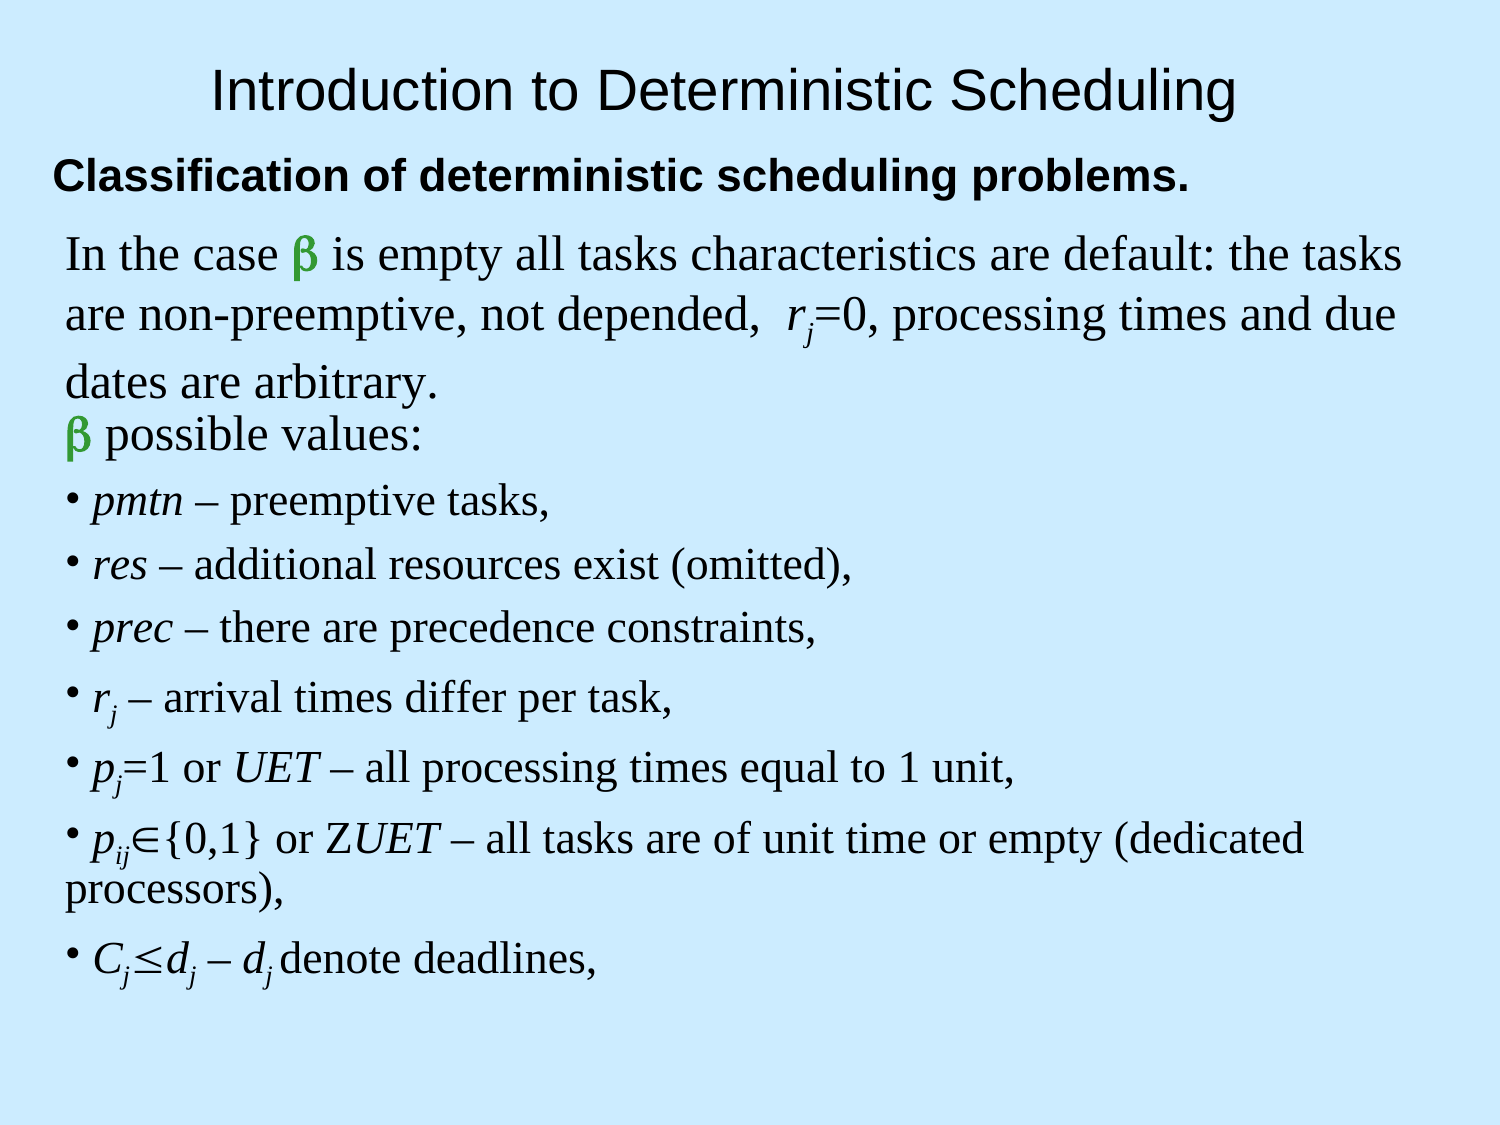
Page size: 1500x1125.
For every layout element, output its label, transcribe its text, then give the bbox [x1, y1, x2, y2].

title Introduction to Deterministic Scheduling [0, 12, 1450, 163]
text_box Classification of deterministic scheduling problems. [37, 137, 1326, 208]
text_box In the case  is empty all tasks characteristics are default: the tasks are non-preemptive, not depended, rj=0, processing times and due dates are arbitrary. [50, 212, 1463, 417]
text_box  possible values: pmtn – preemptive tasks, res – additional resources exist (omitted), prec – there are precedence constraints, rj – arrival times differ per task, pj=1 or UET – all processing times equal to 1 unit, pij{0,1} or ZUET – all tasks are of unit time or empty (dedicated processors), Cjdj – dj denote deadlines, [50, 417, 1463, 993]
